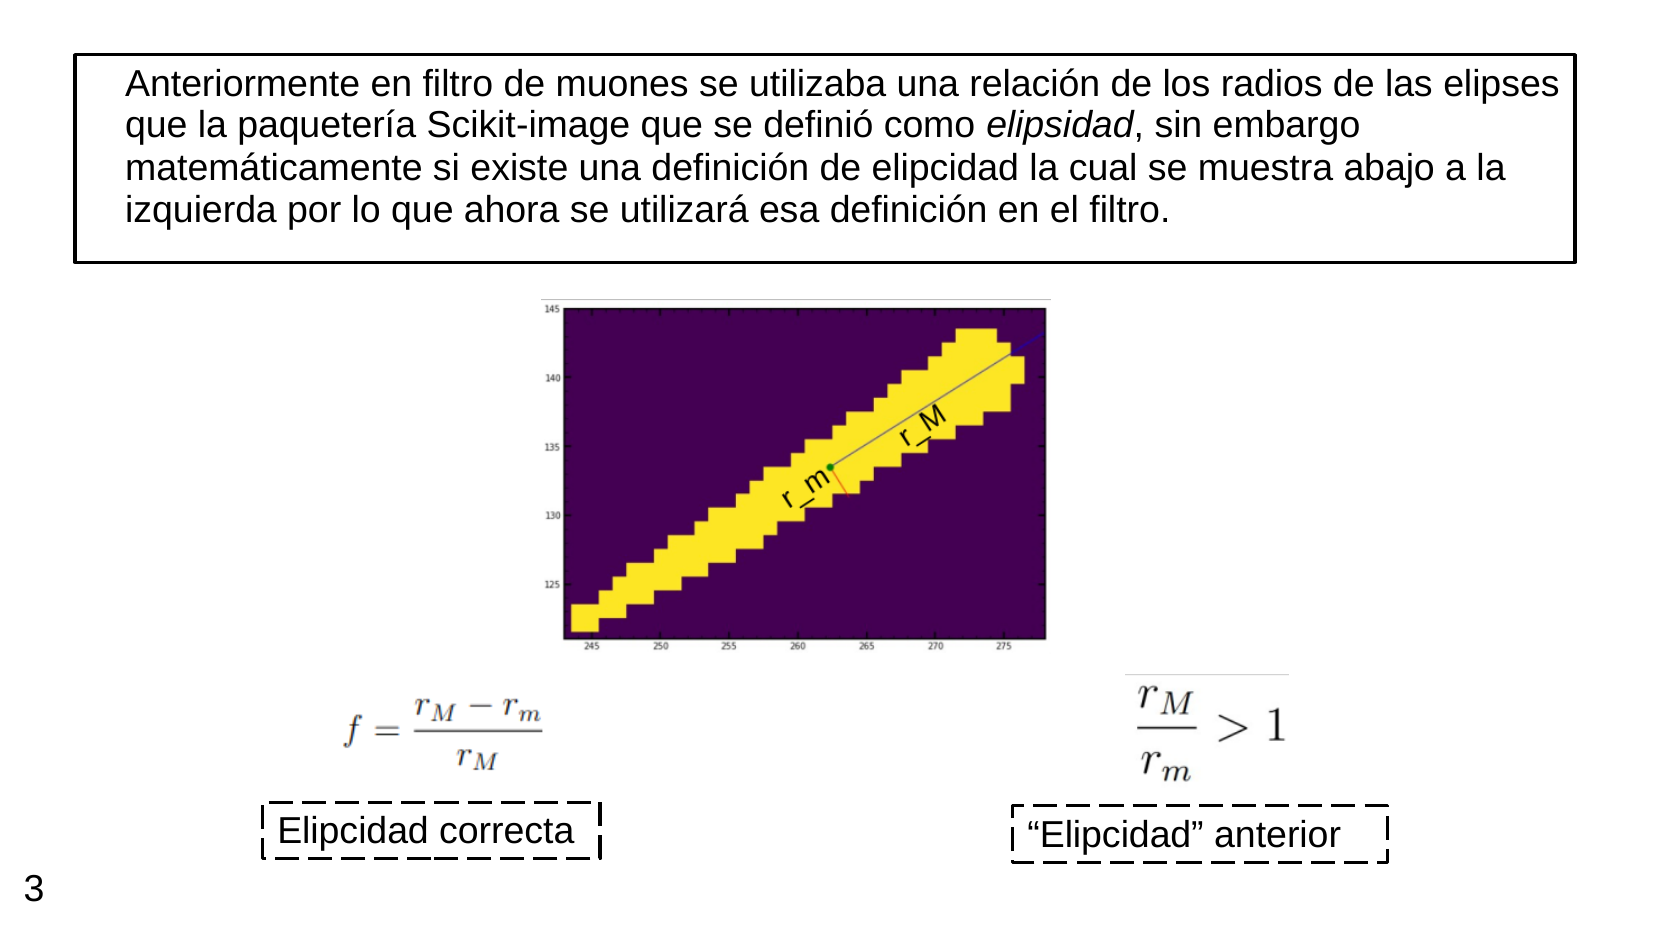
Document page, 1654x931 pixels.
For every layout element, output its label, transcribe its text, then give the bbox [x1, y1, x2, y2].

picture [331, 674, 563, 779]
text_box Elipcidad correcta [262, 802, 601, 859]
picture [541, 299, 1051, 654]
picture [1125, 674, 1289, 788]
text_box “Elipcidad” anterior [1012, 805, 1388, 863]
text_box <number> [8, 860, 638, 931]
text_box Anteriormente en filtro de muones se utilizaba una relación de los radios de las elipses que la paquetería Scikit-image que se definió como elipsidad, sin embargo matemáticamente si existe una definición de elipcidad la cual se muestra abajo a la izquierda por lo que ahora se utilizará esa definición en el filtro. [75, 54, 1576, 263]
